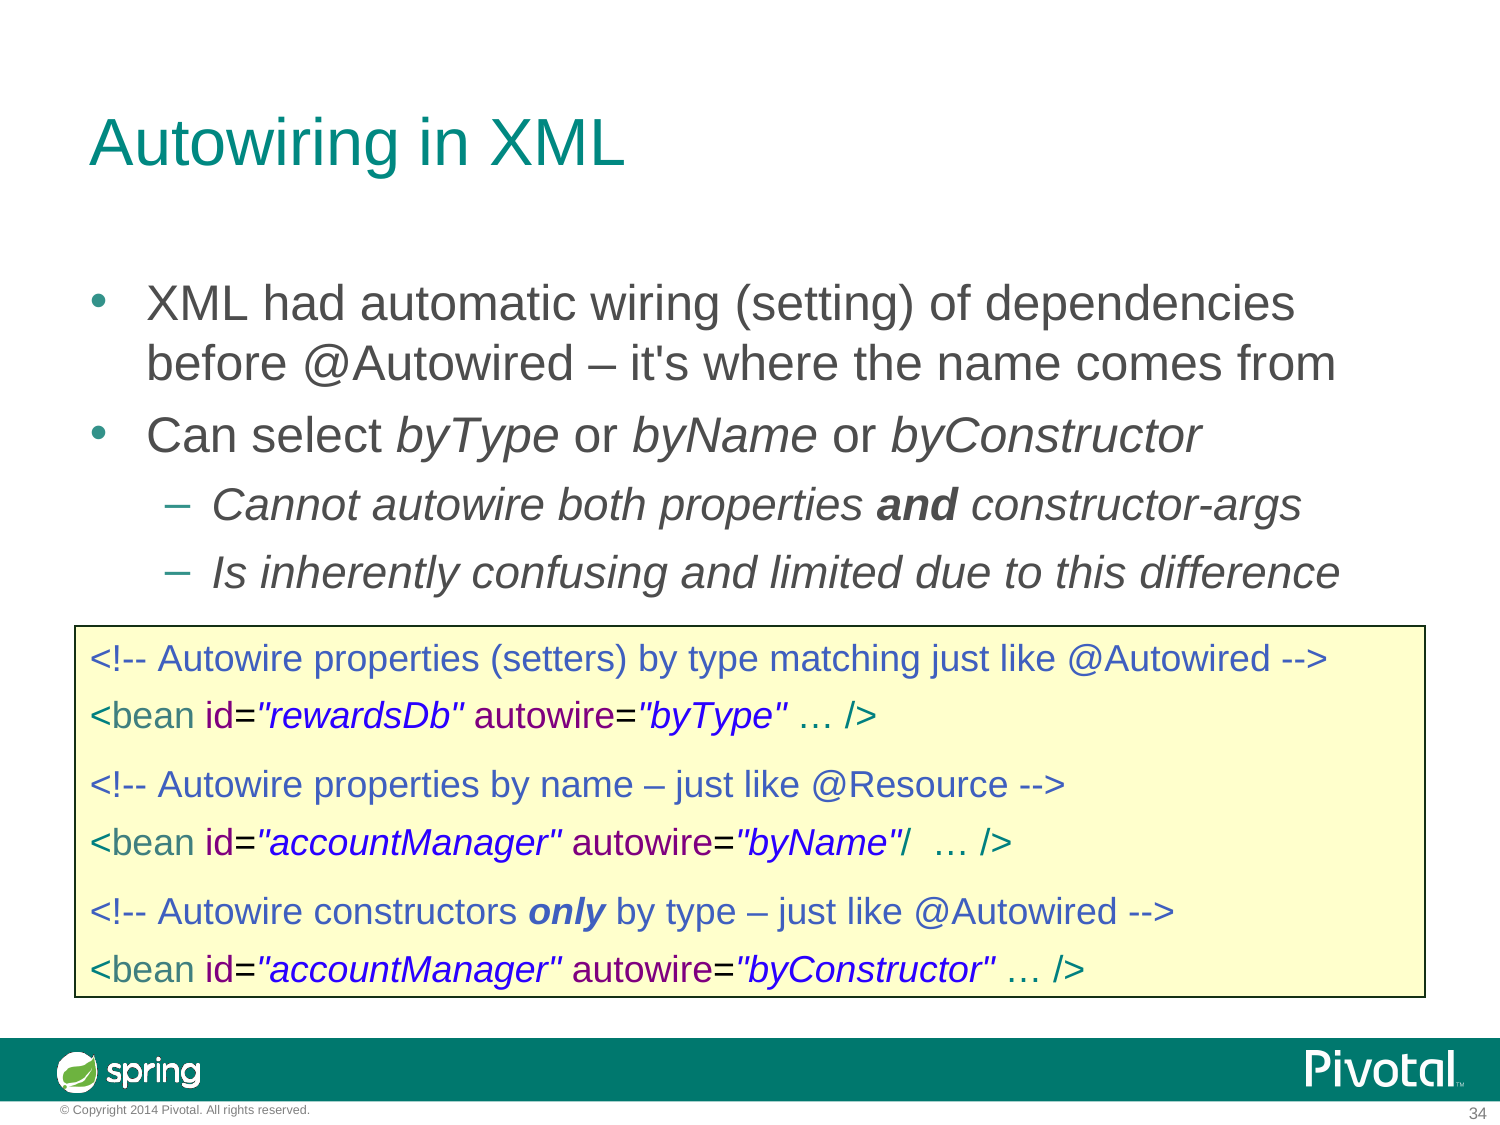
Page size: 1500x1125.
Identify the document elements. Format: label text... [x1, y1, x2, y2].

list XML had automatic wiring (setting) of dependencies before @Autowired – it's where the name comes from Can select byType or byName or byConstructor Cannot autowire both properties and constructor-args Is inherently confusing and limited due to this difference [75, 998, 1426, 1005]
picture [32, 1041, 210, 1103]
title Autowiring in XML [75, 45, 1426, 233]
list XML had automatic wiring (setting) of dependencies before @Autowired – it's where the name comes from Can select byType or byName or byConstructor Cannot autowire both properties and constructor-args Is inherently confusing and limited due to this difference [75, 262, 1426, 625]
list <!-- Autowire properties (setters) by type matching just like @Autowired --> <bean id="rewardsDb" autowire="byType" … /> <!-- Autowire properties by name – just like @Resource --> <bean id="accountManager" autowire="byName"/ … /> <!-- Autowire constructors only by type – just like @Autowired --> <bean id="accountManager" autowire="byConstructor" … /> [75, 626, 1426, 998]
picture [1306, 1050, 1464, 1087]
